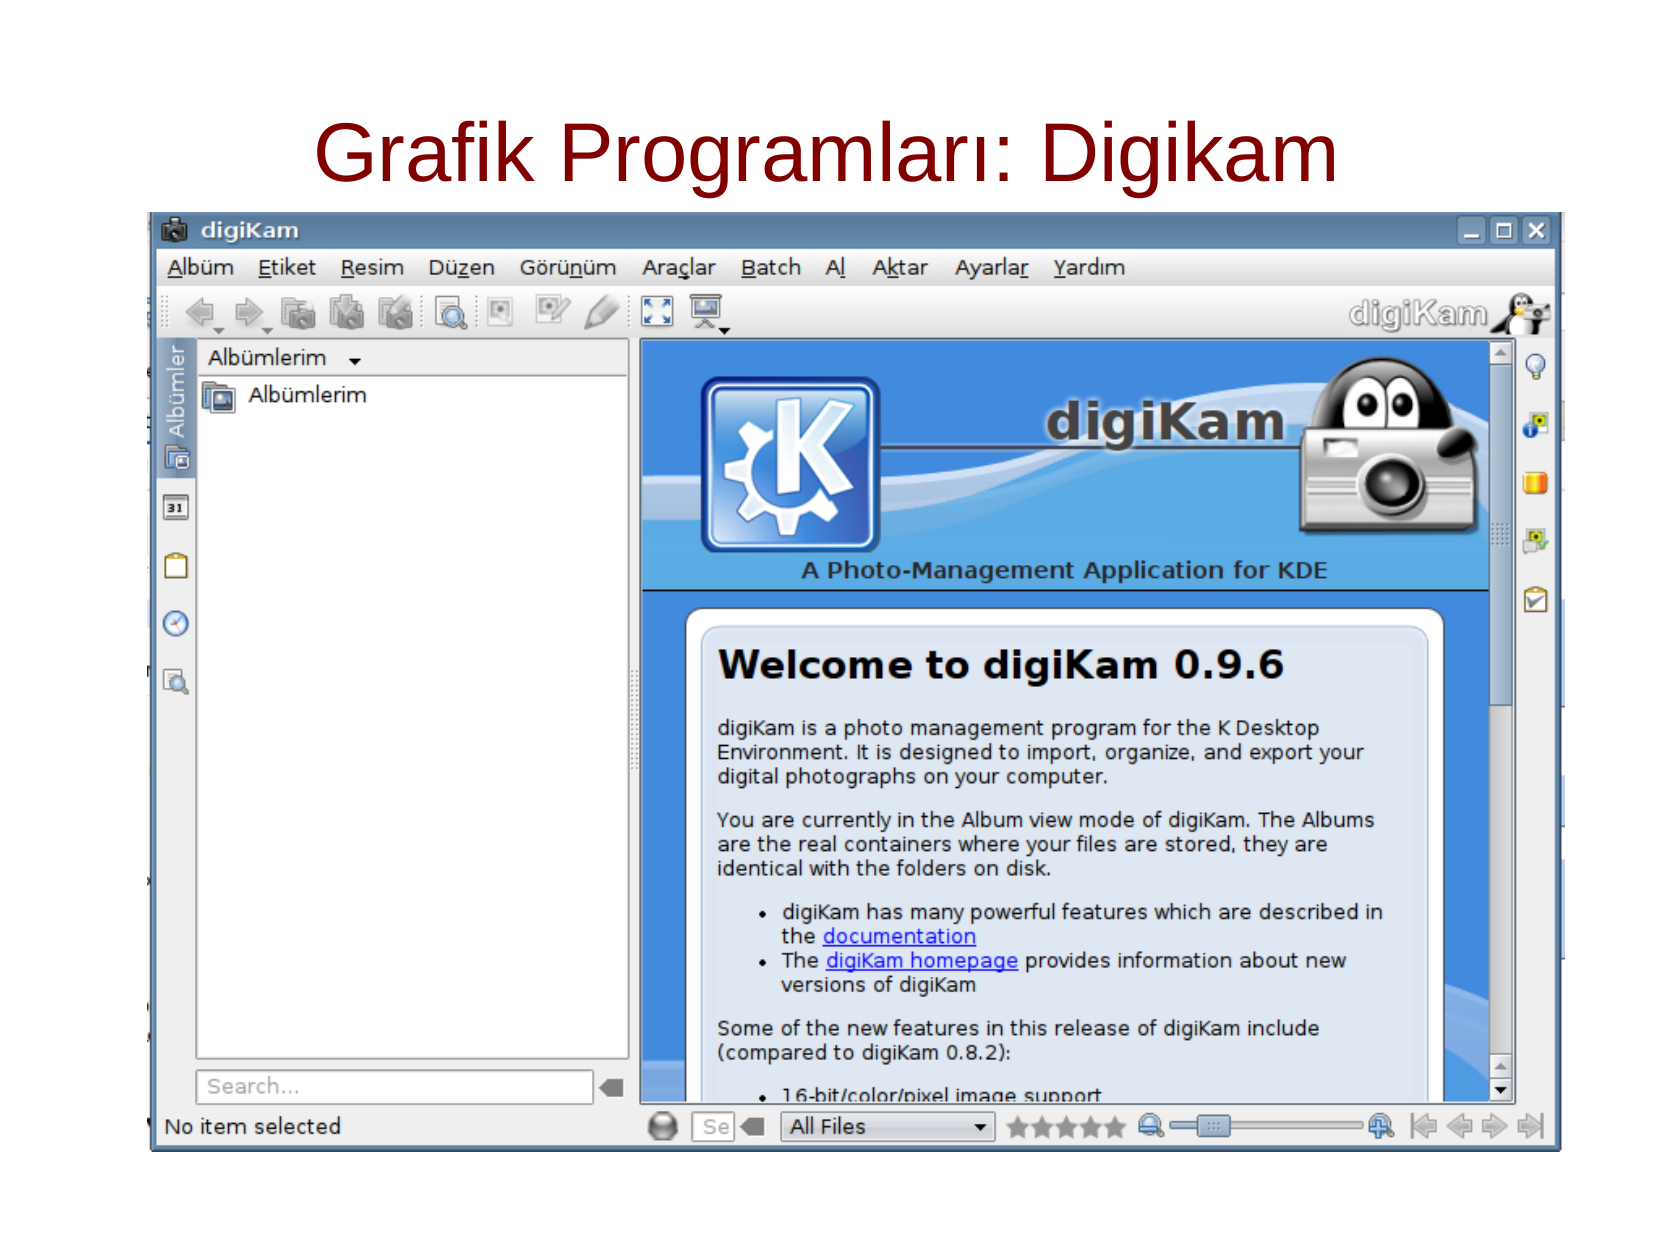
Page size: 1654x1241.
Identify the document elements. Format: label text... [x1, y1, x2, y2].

picture [147, 212, 1565, 1152]
title Grafik Programları: Digikam [82, 49, 1571, 257]
